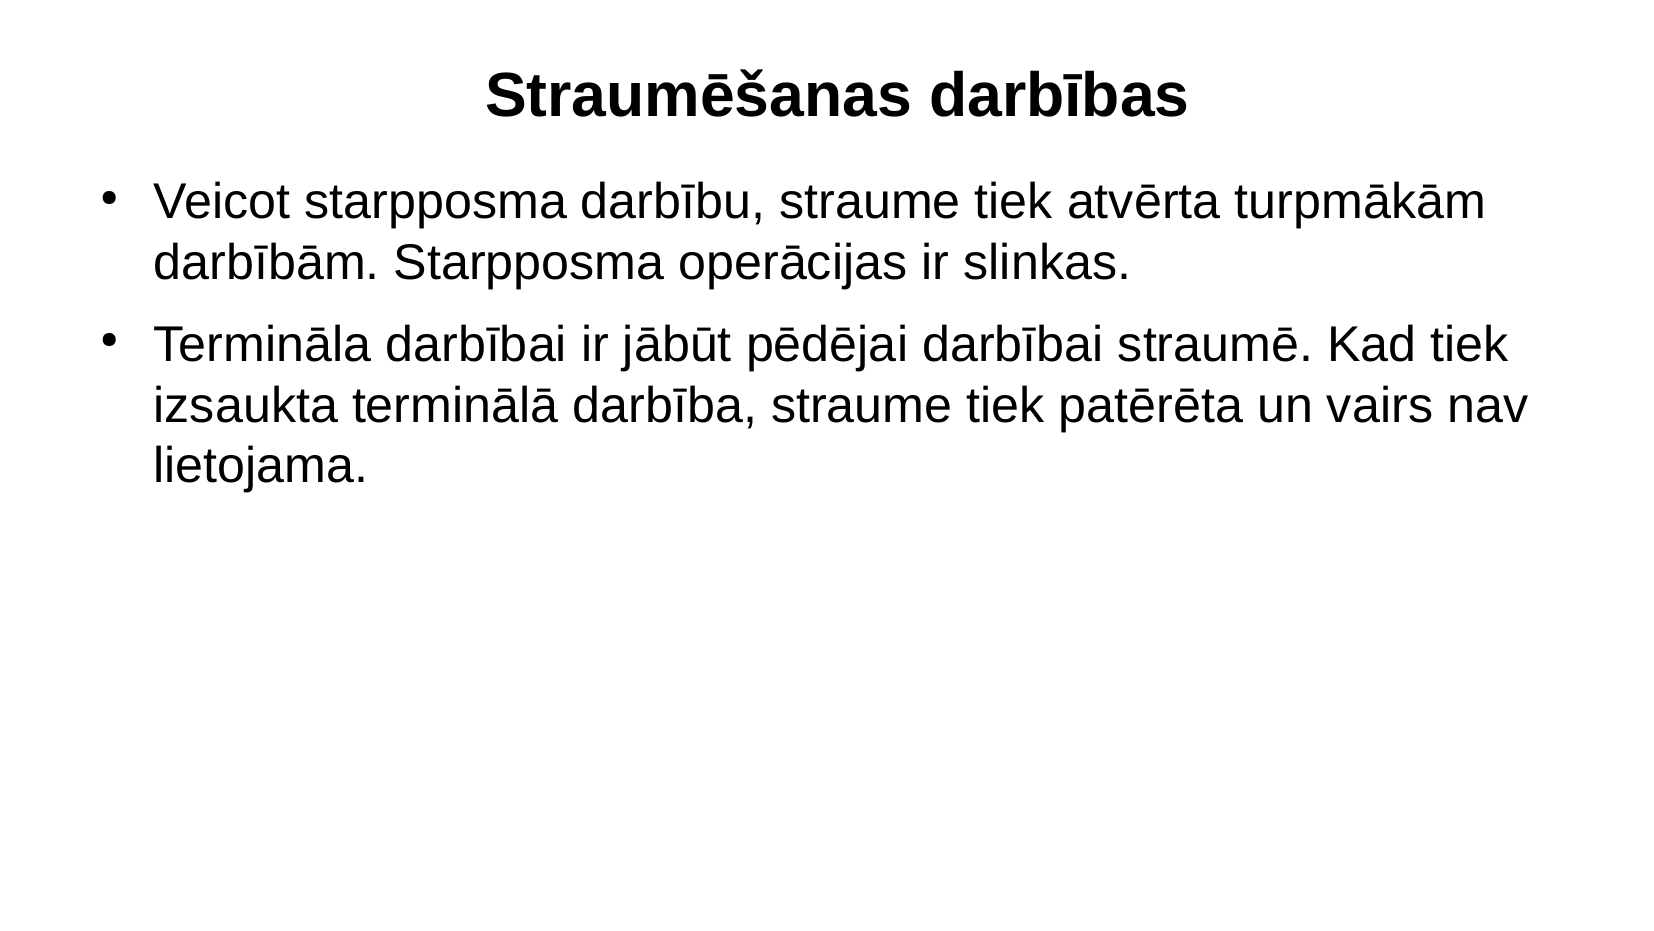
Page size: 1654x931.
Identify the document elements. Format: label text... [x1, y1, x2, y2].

list Veicot starpposma darbību, straume tiek atvērta turpmākām darbībām. Starpposma operācijas ir slinkas. Termināla darbībai ir jābūt pēdējai darbībai straumē. Kad tiek izsaukta terminālā darbība, straume tiek patērēta un vairs nav lietojama. [82, 168, 1538, 889]
title Straumēšanas darbības [82, 36, 1571, 146]
